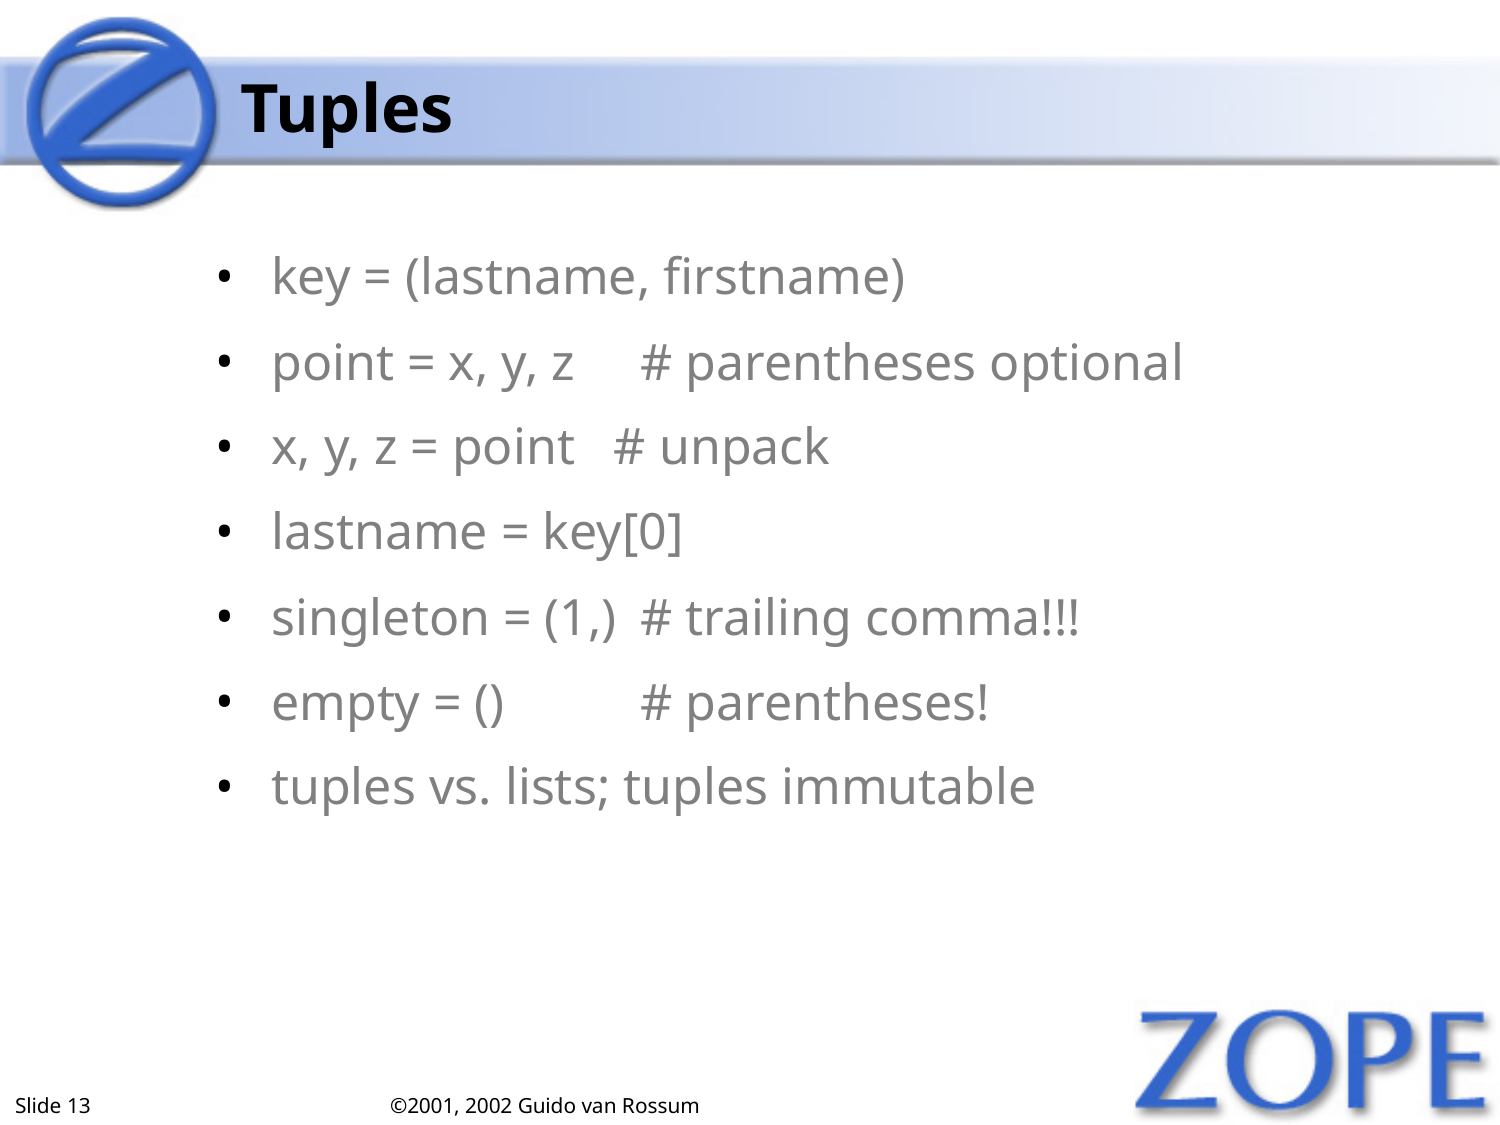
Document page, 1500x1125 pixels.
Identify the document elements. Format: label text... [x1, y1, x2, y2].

list key = (lastname, firstname) point = x, y, z # parentheses optional x, y, z = point # unpack lastname = key[0] singleton = (1,) # trailing comma!!! empty = () # parentheses! tuples vs. lists; tuples immutable [200, 237, 1388, 1001]
title Tuples [225, 50, 1467, 163]
